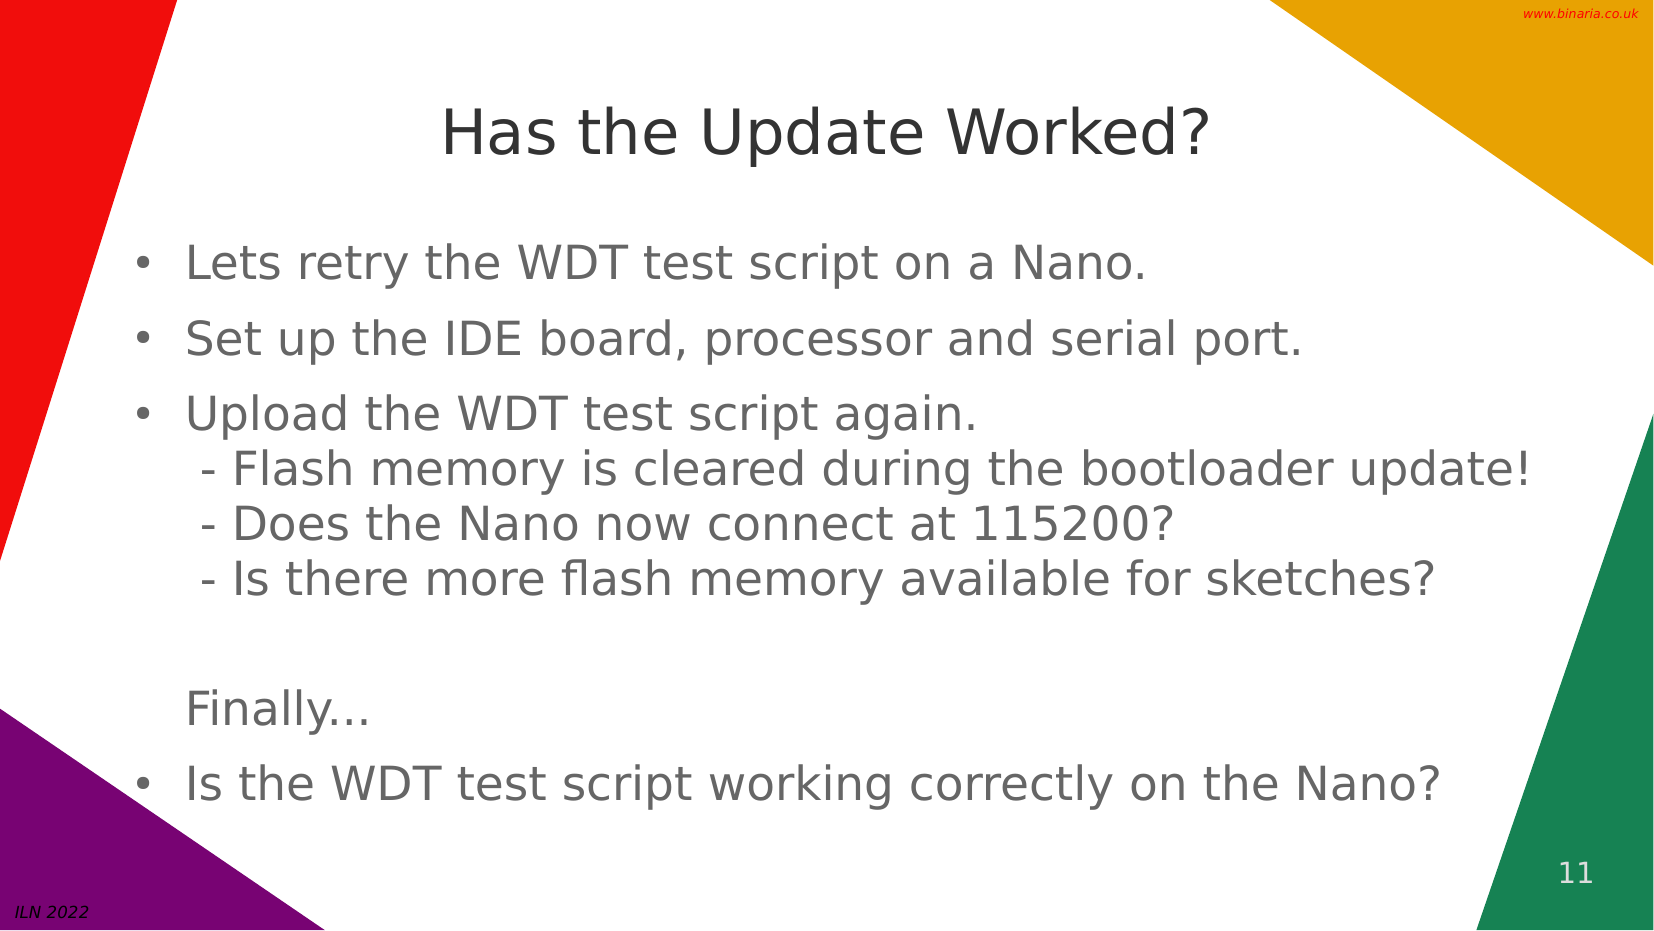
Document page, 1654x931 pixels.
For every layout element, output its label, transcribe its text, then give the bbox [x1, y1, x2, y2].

title Has the Update Worked? [118, 59, 1536, 207]
text_box ILN 2022 [0, 895, 105, 931]
text_box www.binaria.co.uk [1508, 0, 1654, 30]
list Lets retry the WDT test script on a Nano. Set up the IDE board, processor and serial port. Upload the WDT test script again. - Flash memory is cleared during the bootloader update! - Does the Nano now connect at 115200? - Is there more flash memory available for sketches? Finally... Is the WDT test script working correctly on the Nano? [118, 236, 1536, 827]
